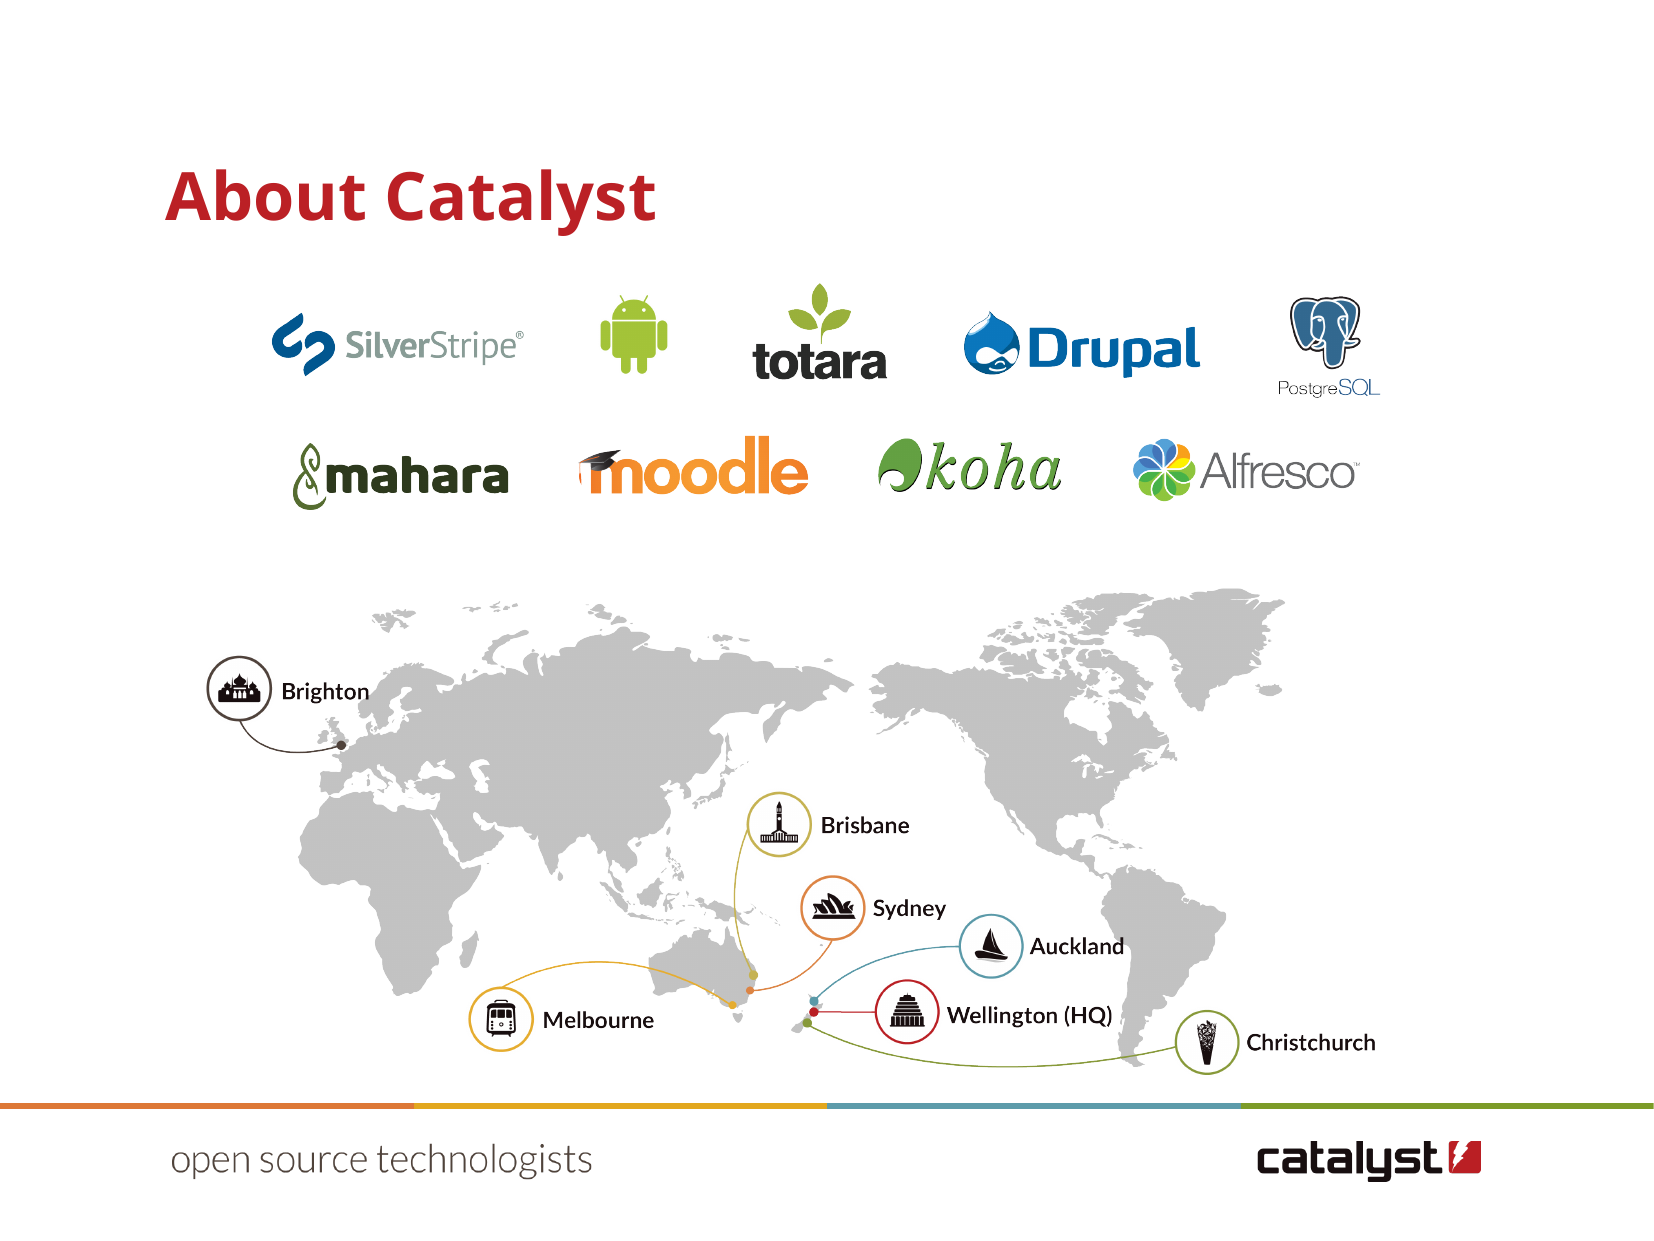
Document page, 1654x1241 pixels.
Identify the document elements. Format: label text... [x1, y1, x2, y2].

picture [0, 1103, 1654, 1182]
title About Catalyst [165, 90, 1489, 248]
picture [135, 248, 1518, 1099]
